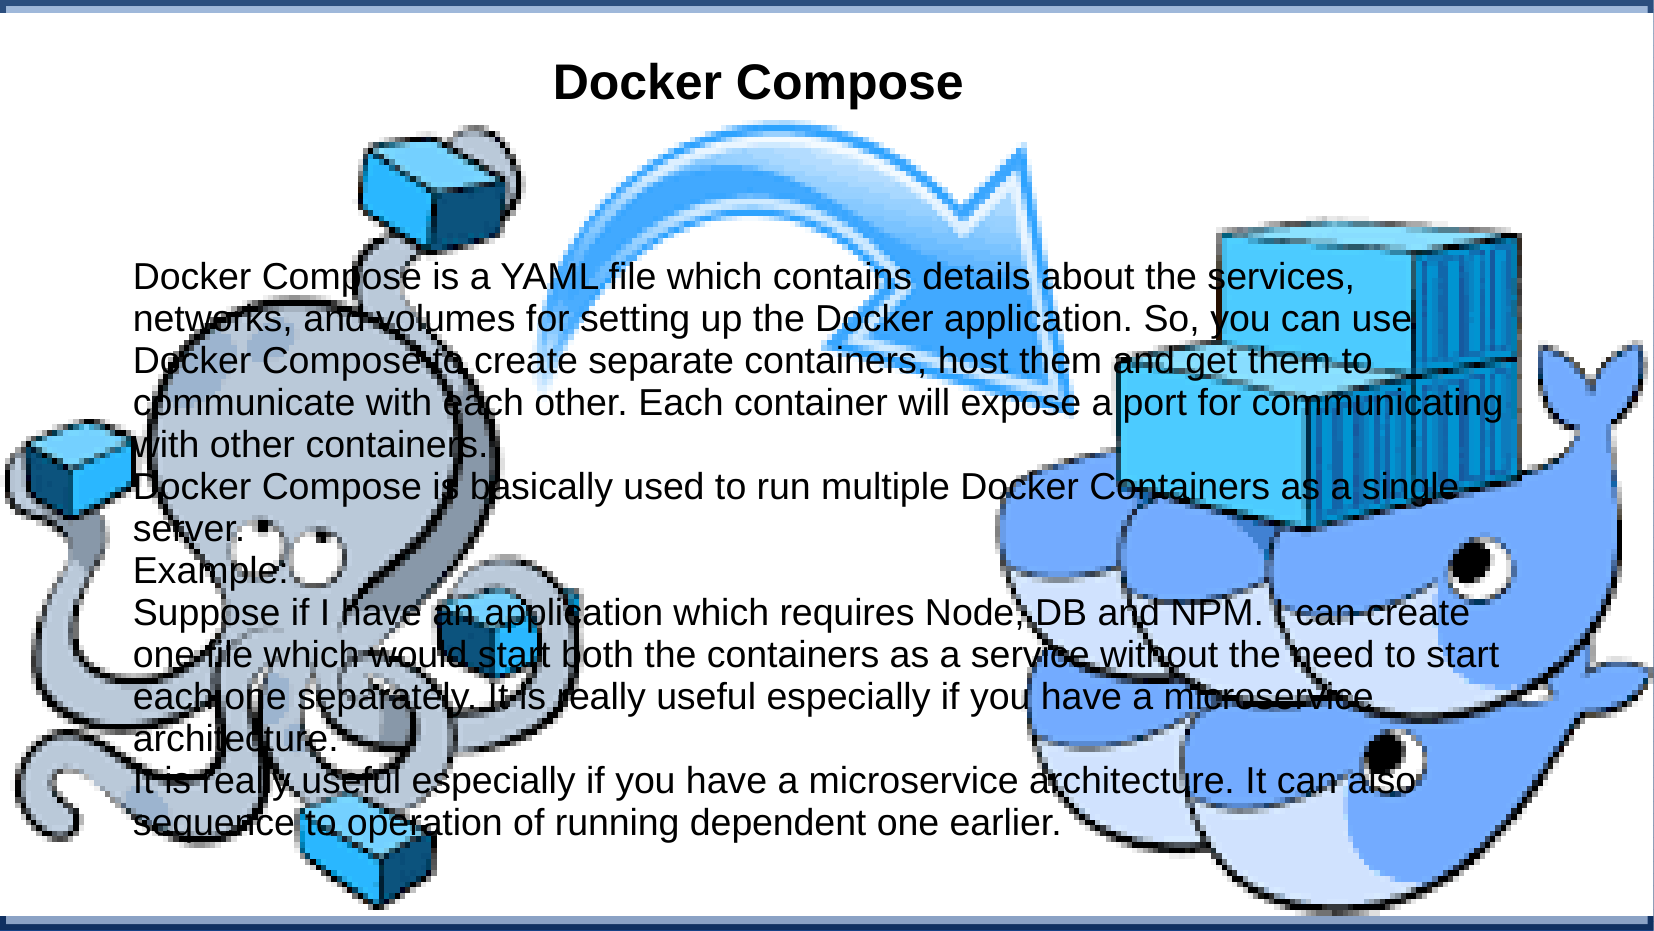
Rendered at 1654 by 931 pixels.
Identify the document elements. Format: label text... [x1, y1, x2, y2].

text_box Docker Compose [496, 47, 1087, 118]
picture [0, 13, 1654, 916]
text_box Docker Compose is a YAML file which contains details about the services, networks, and volumes for setting up the Docker application. So, you can use Docker Compose to create separate containers, host them and get them to communicate with each other. Each container will expose a port for communicating with other containers. Docker Compose is basically used to run multiple Docker Containers as a single server. Example: Suppose if I have an application which requires Node, DB and NPM. I can create one file which would start both the containers as a service without the need to start each one separately. It is really useful especially if you have a microservice architecture. It is really useful especially if you have a microservice architecture. It can also sequence to operation of running dependent one earlier. [118, 248, 1524, 893]
